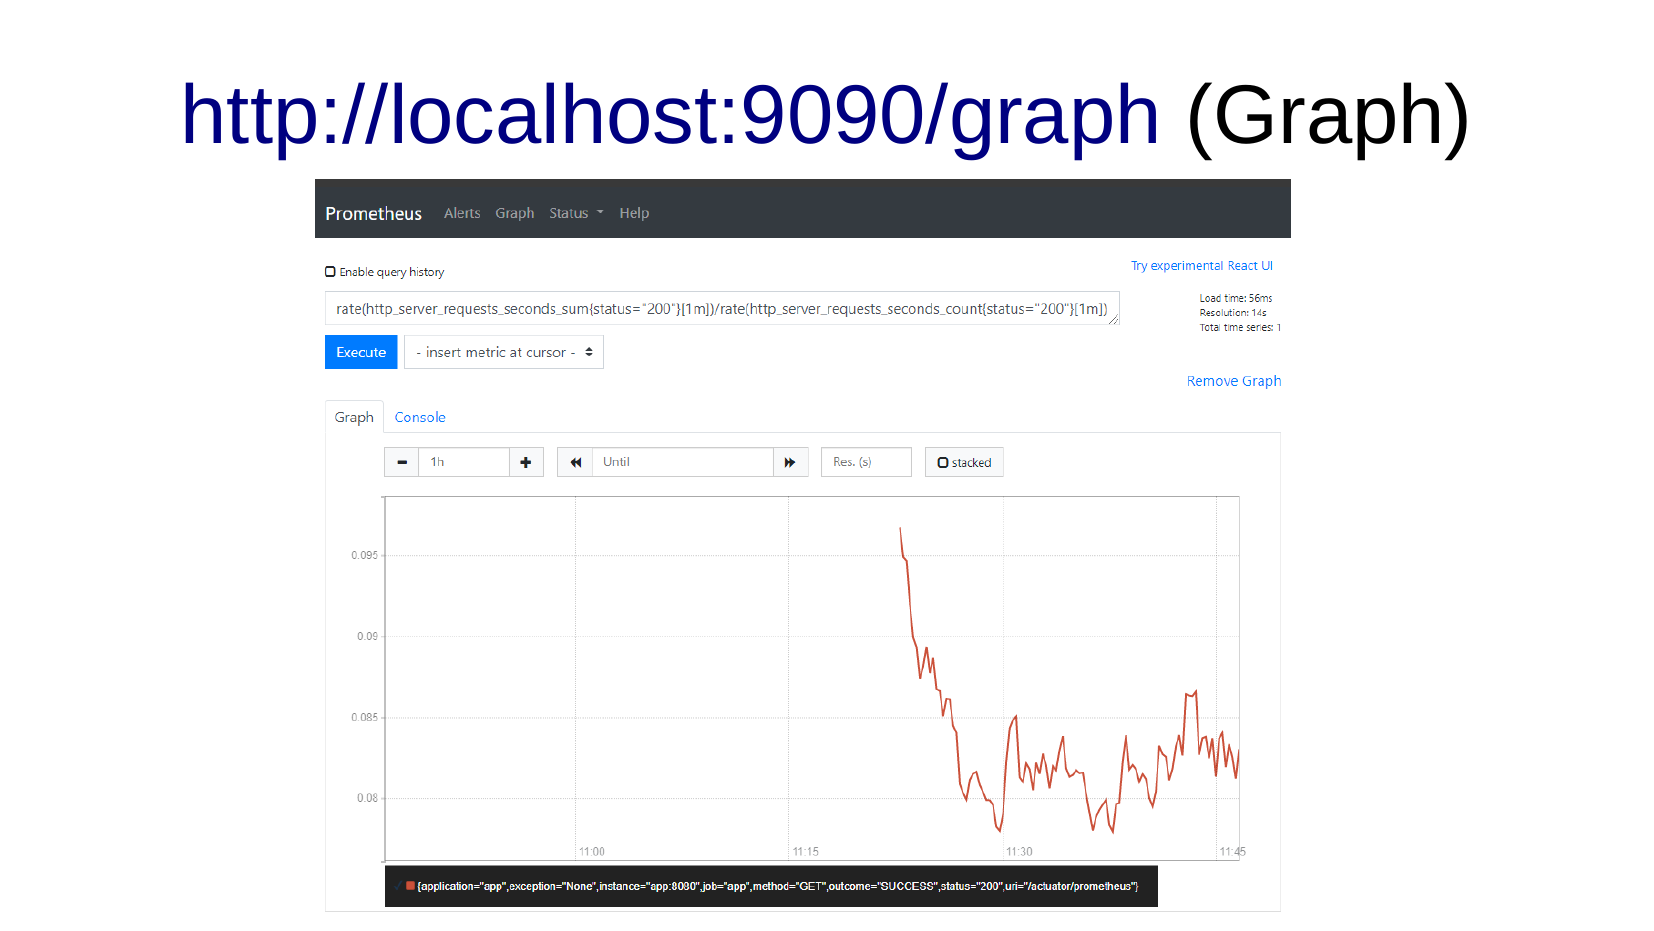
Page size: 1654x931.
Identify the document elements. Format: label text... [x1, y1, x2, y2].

title http://localhost:9090/graph (Graph) [82, 37, 1571, 193]
picture [315, 179, 1291, 918]
